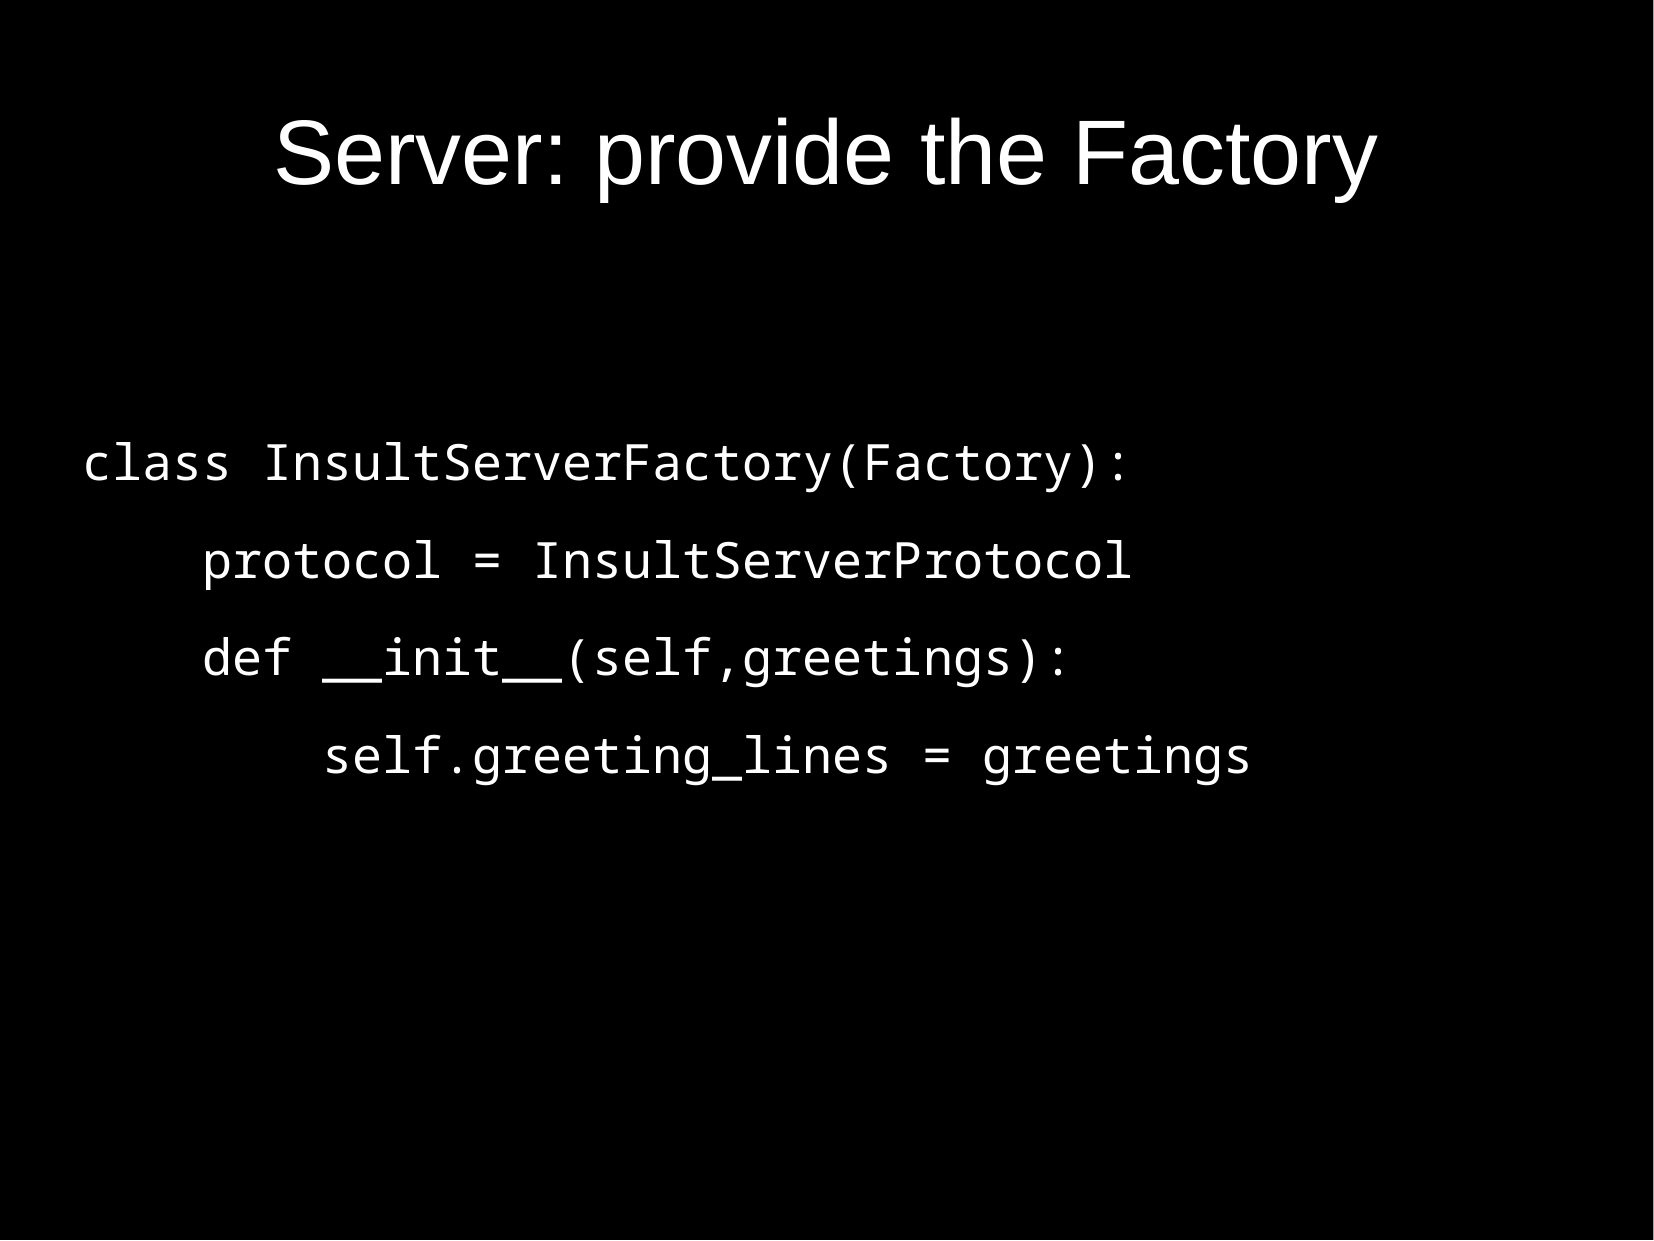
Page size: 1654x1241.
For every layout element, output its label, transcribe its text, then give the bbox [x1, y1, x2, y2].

title Server: provide the Factory [82, 49, 1571, 257]
list class InsultServerFactory(Factory): protocol = InsultServerProtocol def __init__(self,greetings): self.greeting_lines = greetings [82, 290, 1571, 1094]
